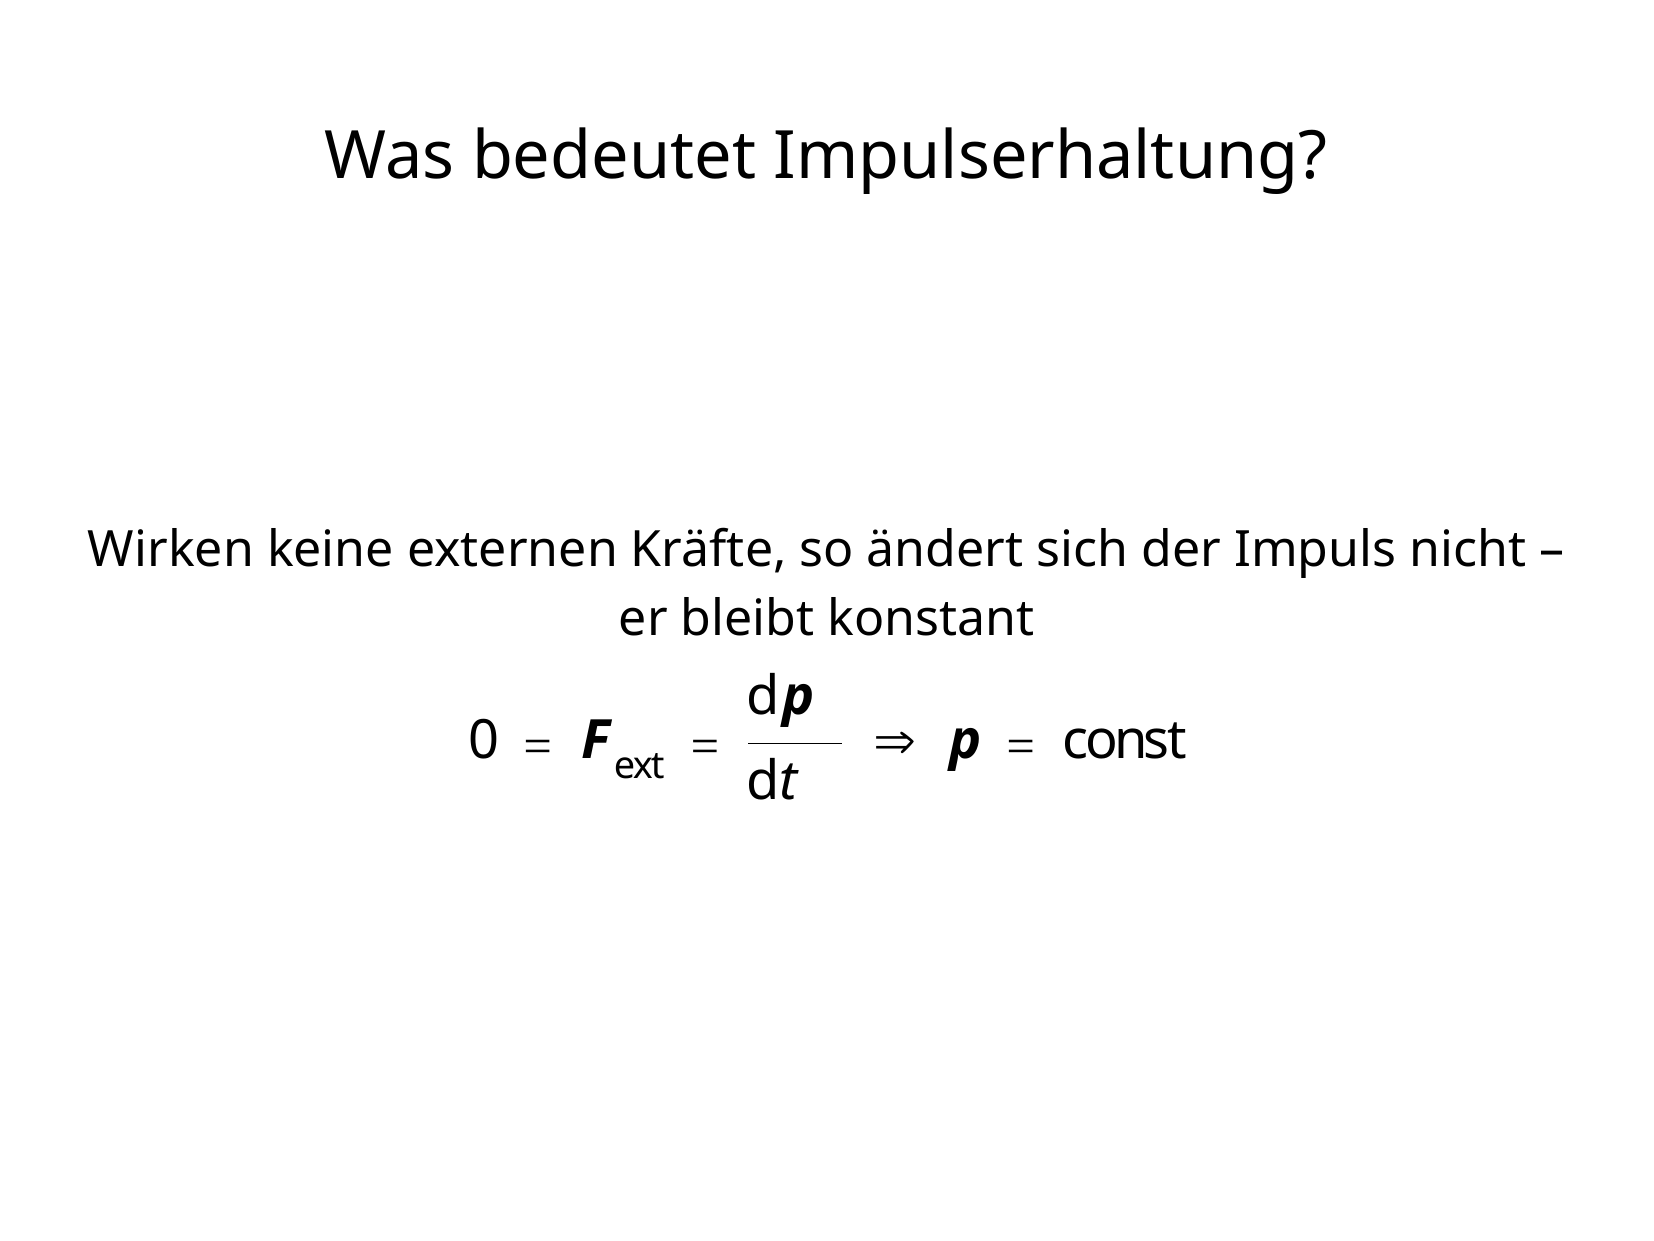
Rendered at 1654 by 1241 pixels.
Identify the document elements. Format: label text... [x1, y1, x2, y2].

chart [462, 663, 1192, 814]
subtitle Wirken keine externen Kräfte, so ändert sich der Impuls nicht – er bleibt konstant [82, 290, 1571, 1010]
title Was bedeutet Impulserhaltung? [82, 49, 1571, 257]
